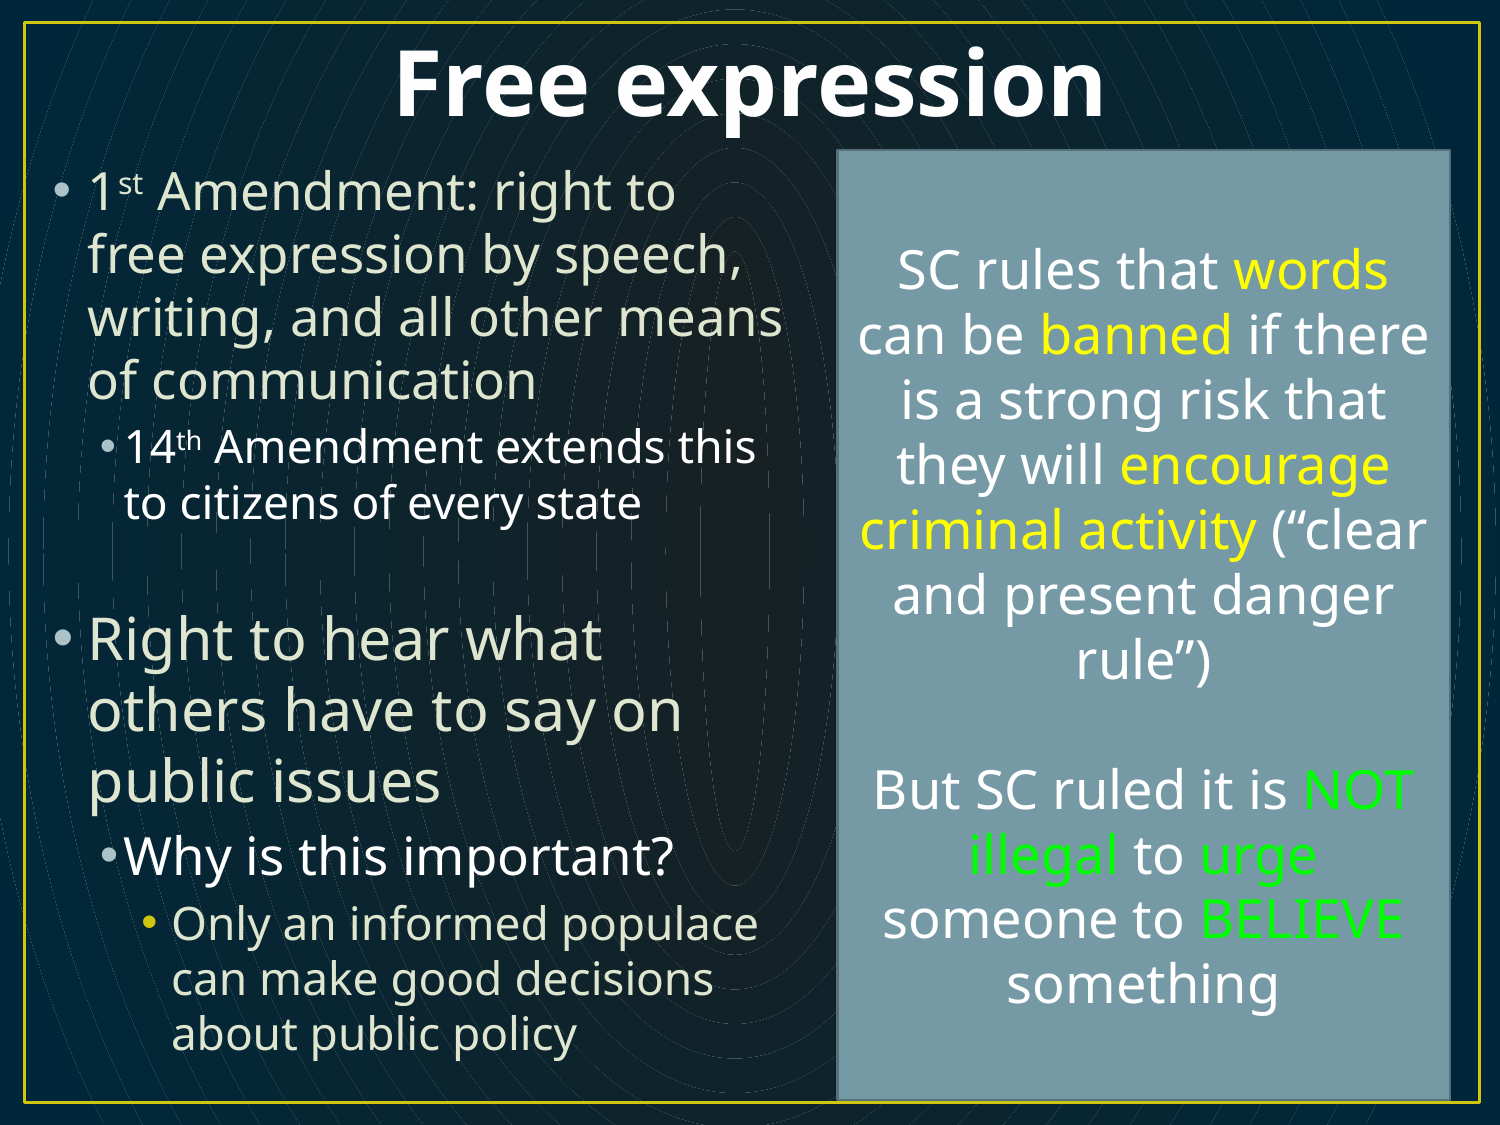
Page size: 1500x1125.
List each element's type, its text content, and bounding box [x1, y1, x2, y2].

list 1st Amendment: right to free expression by speech, writing, and all other means of communication 14th Amendment extends this to citizens of every state Right to hear what others have to say on public issues Why is this important? Only an informed populace can make good decisions about public policy [37, 149, 800, 1088]
text_box SC rules that words can be banned if there is a strong risk that they will encourage criminal activity (“clear and present danger rule”) But SC ruled it is NOT illegal to urge someone to BELIEVE something [837, 149, 1450, 1100]
title Free expression [75, 37, 1425, 143]
